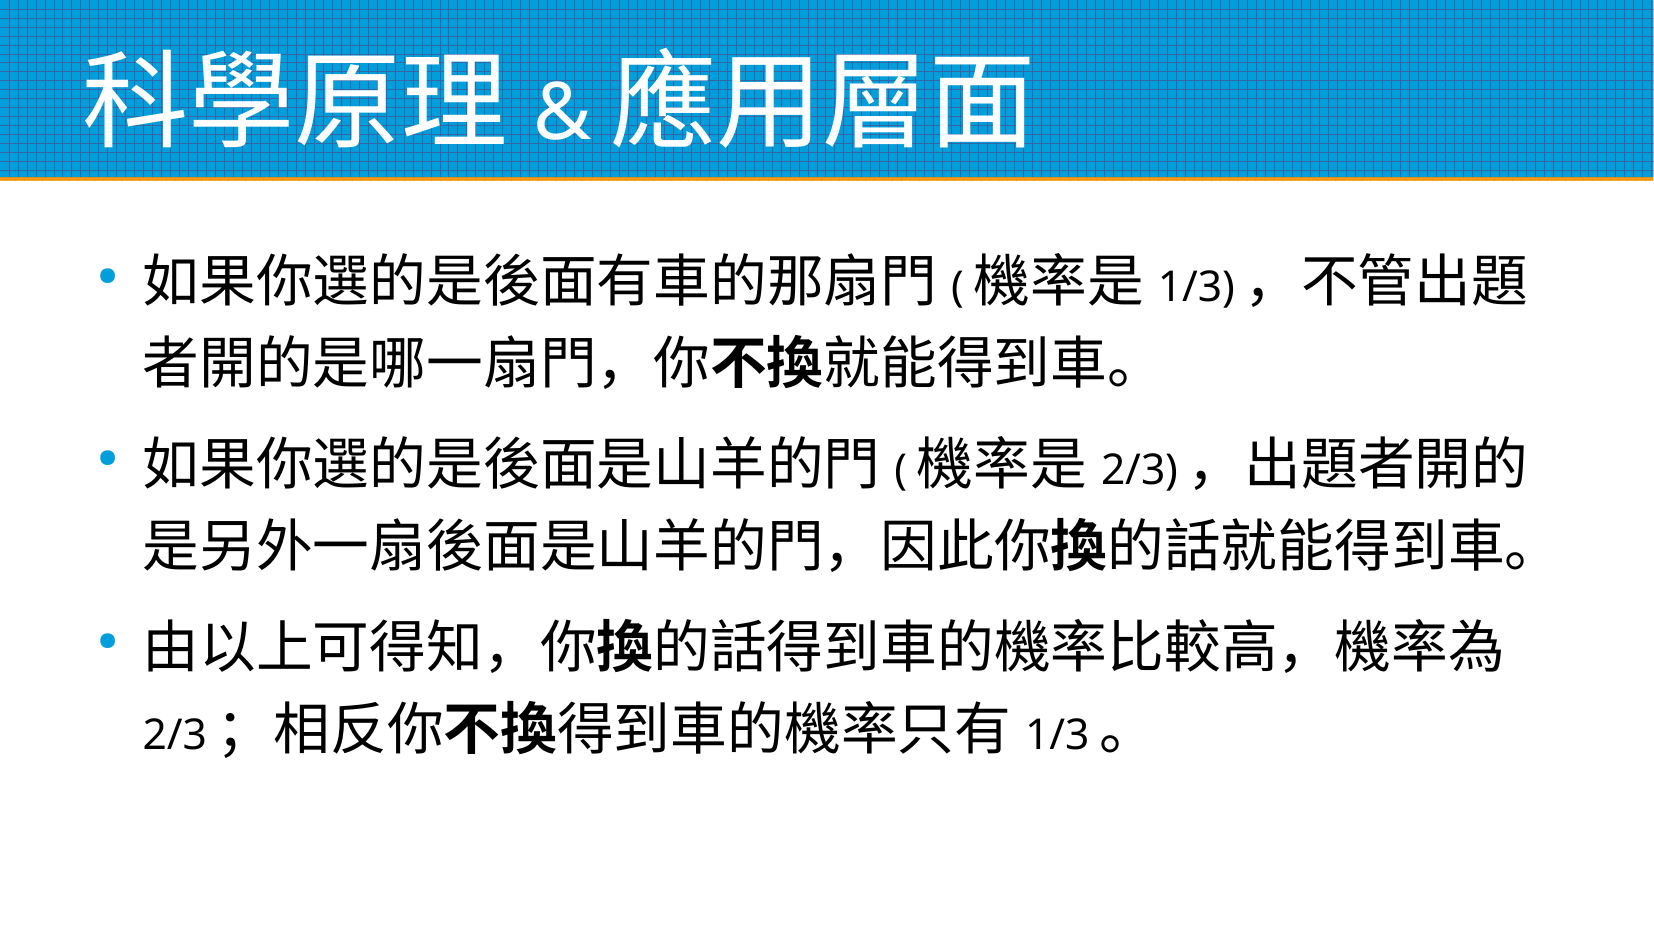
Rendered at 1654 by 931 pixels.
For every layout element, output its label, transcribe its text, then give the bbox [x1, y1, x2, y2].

list 如果你選的是後面有車的那扇門(機率是1/3)，不管出題者開的是哪一扇門，你不換就能得到車。 如果你選的是後面是山羊的門(機率是2/3)，出題者開的是另外一扇後面是山羊的門，因此你換的話就能得到車。 由以上可得知，你換的話得到車的機率比較高，機率為2/3；相反你不換得到車的機率只有1/3。 [82, 236, 1563, 811]
title 科學原理&應用層面 [82, 14, 1571, 171]
